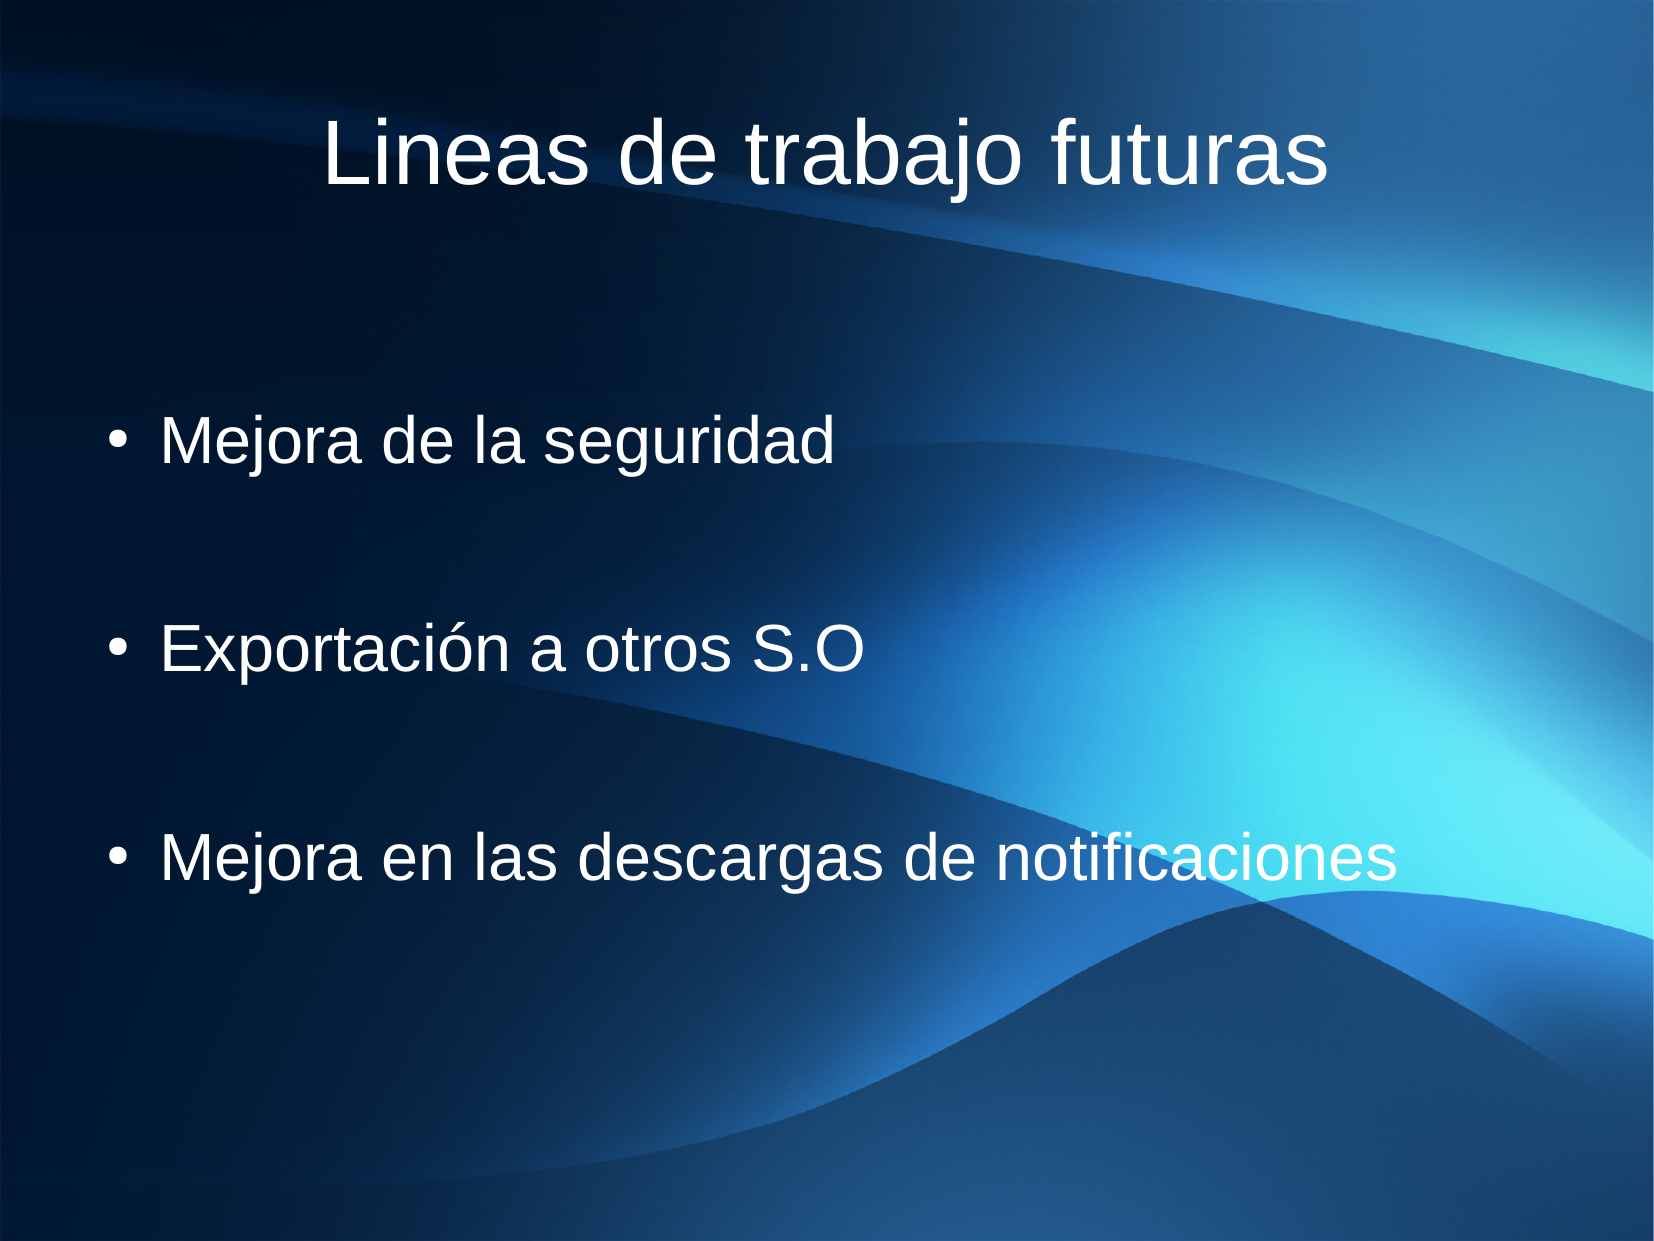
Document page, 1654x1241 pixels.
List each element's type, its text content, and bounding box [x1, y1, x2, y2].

title Lineas de trabajo futuras [82, 49, 1571, 257]
picture [0, 0, 1654, 1241]
list Mejora de la seguridad Exportación a otros S.O Mejora en las descargas de notificaciones [88, 402, 1577, 1123]
